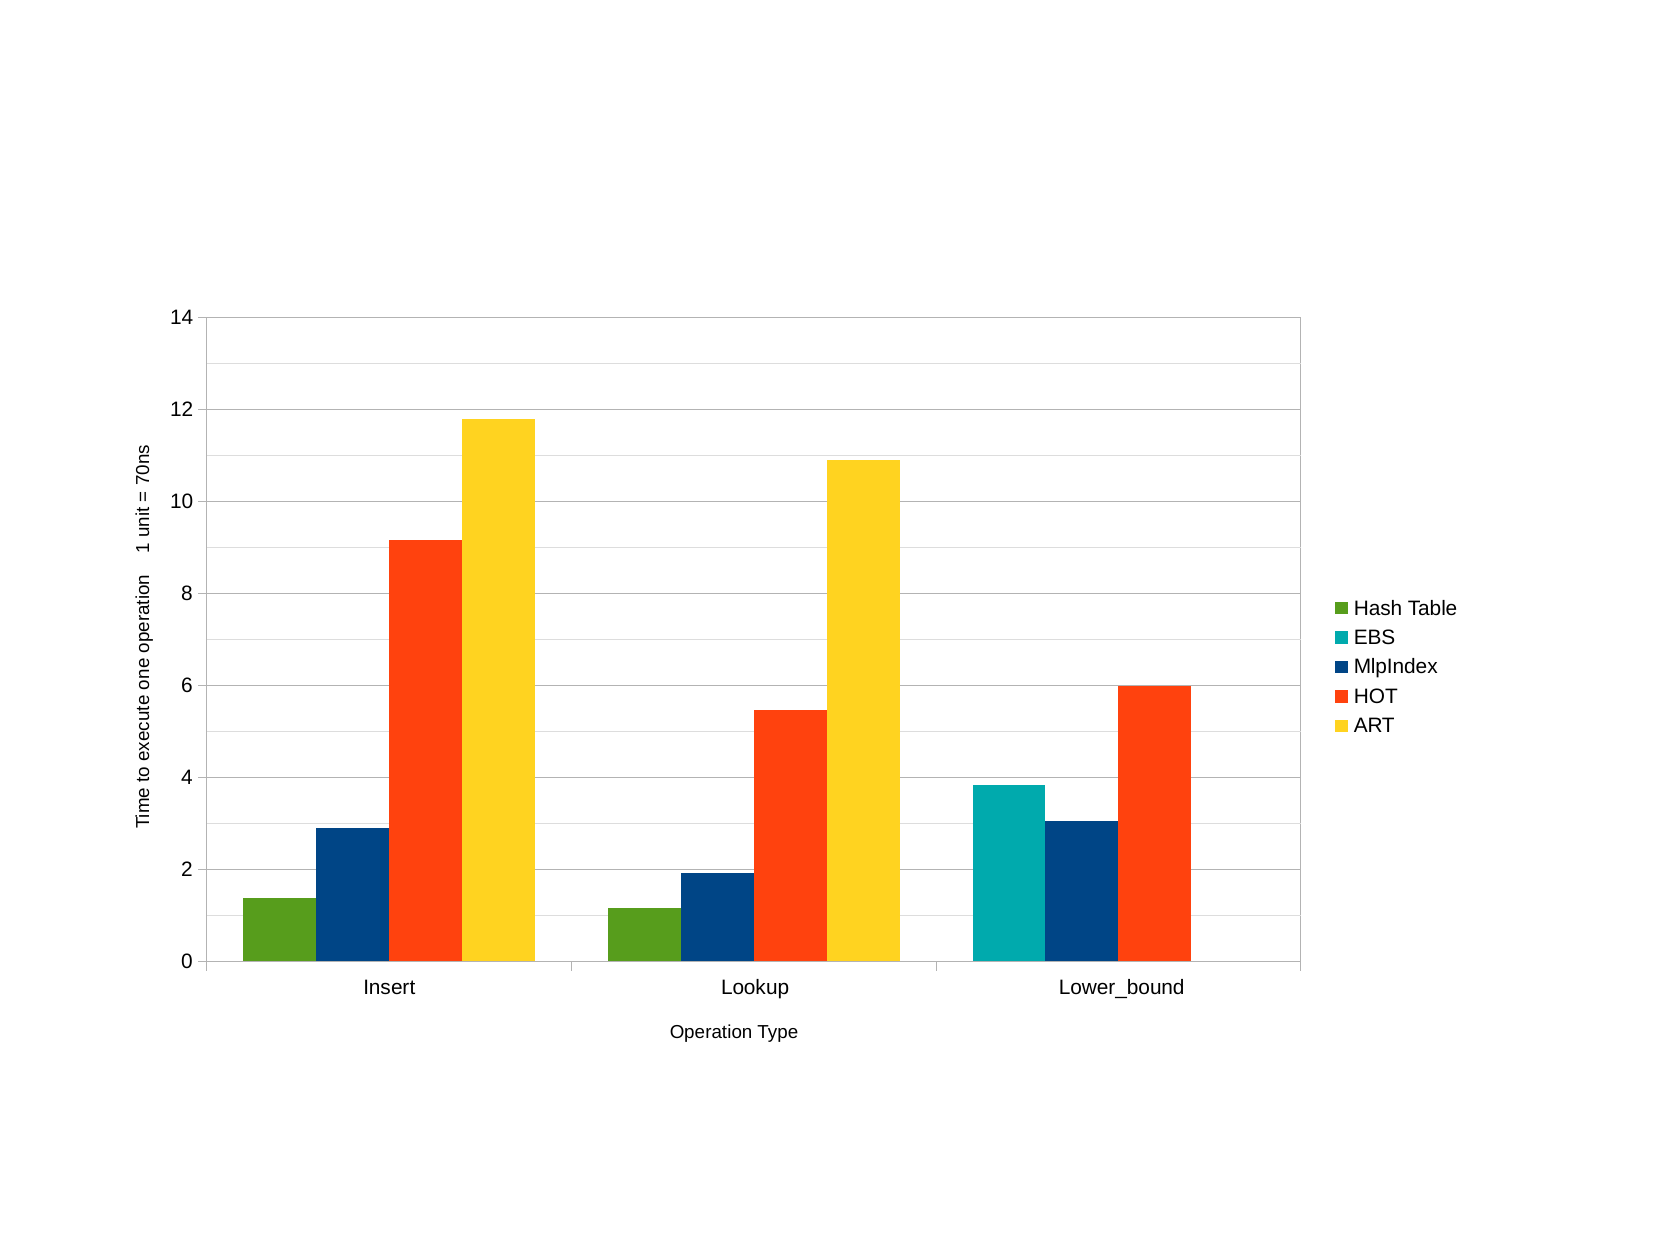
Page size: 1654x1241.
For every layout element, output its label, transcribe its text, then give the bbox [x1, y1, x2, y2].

text_box [1335, 631, 1348, 644]
text_box 12 [170, 397, 194, 422]
text_box [608, 460, 900, 961]
text_box HOT [1353, 684, 1398, 708]
text_box 10 [170, 489, 194, 514]
text_box Insert [363, 976, 416, 1000]
text_box 2 [181, 857, 193, 881]
text_box ART [1353, 713, 1395, 738]
text_box Lower_bound [1058, 976, 1186, 1000]
text_box [1335, 602, 1348, 614]
text_box 8 [181, 581, 193, 606]
text_box [1335, 720, 1348, 732]
text_box [243, 419, 535, 961]
text_box 6 [181, 673, 193, 697]
text_box 0 [181, 949, 193, 973]
text_box [1335, 661, 1348, 673]
text_box 14 [170, 305, 194, 330]
text_box EBS [1353, 625, 1458, 650]
text_box Hash Table [1353, 596, 1458, 620]
text_box Time to execute one operation 1 unit = 70ns [132, 444, 154, 829]
text_box [1335, 690, 1348, 703]
text_box Lookup [721, 976, 790, 1000]
text_box Operation Type [669, 1021, 799, 1043]
text_box MlpIndex [1353, 655, 1439, 679]
text_box [973, 686, 1191, 961]
text_box 4 [181, 765, 193, 789]
